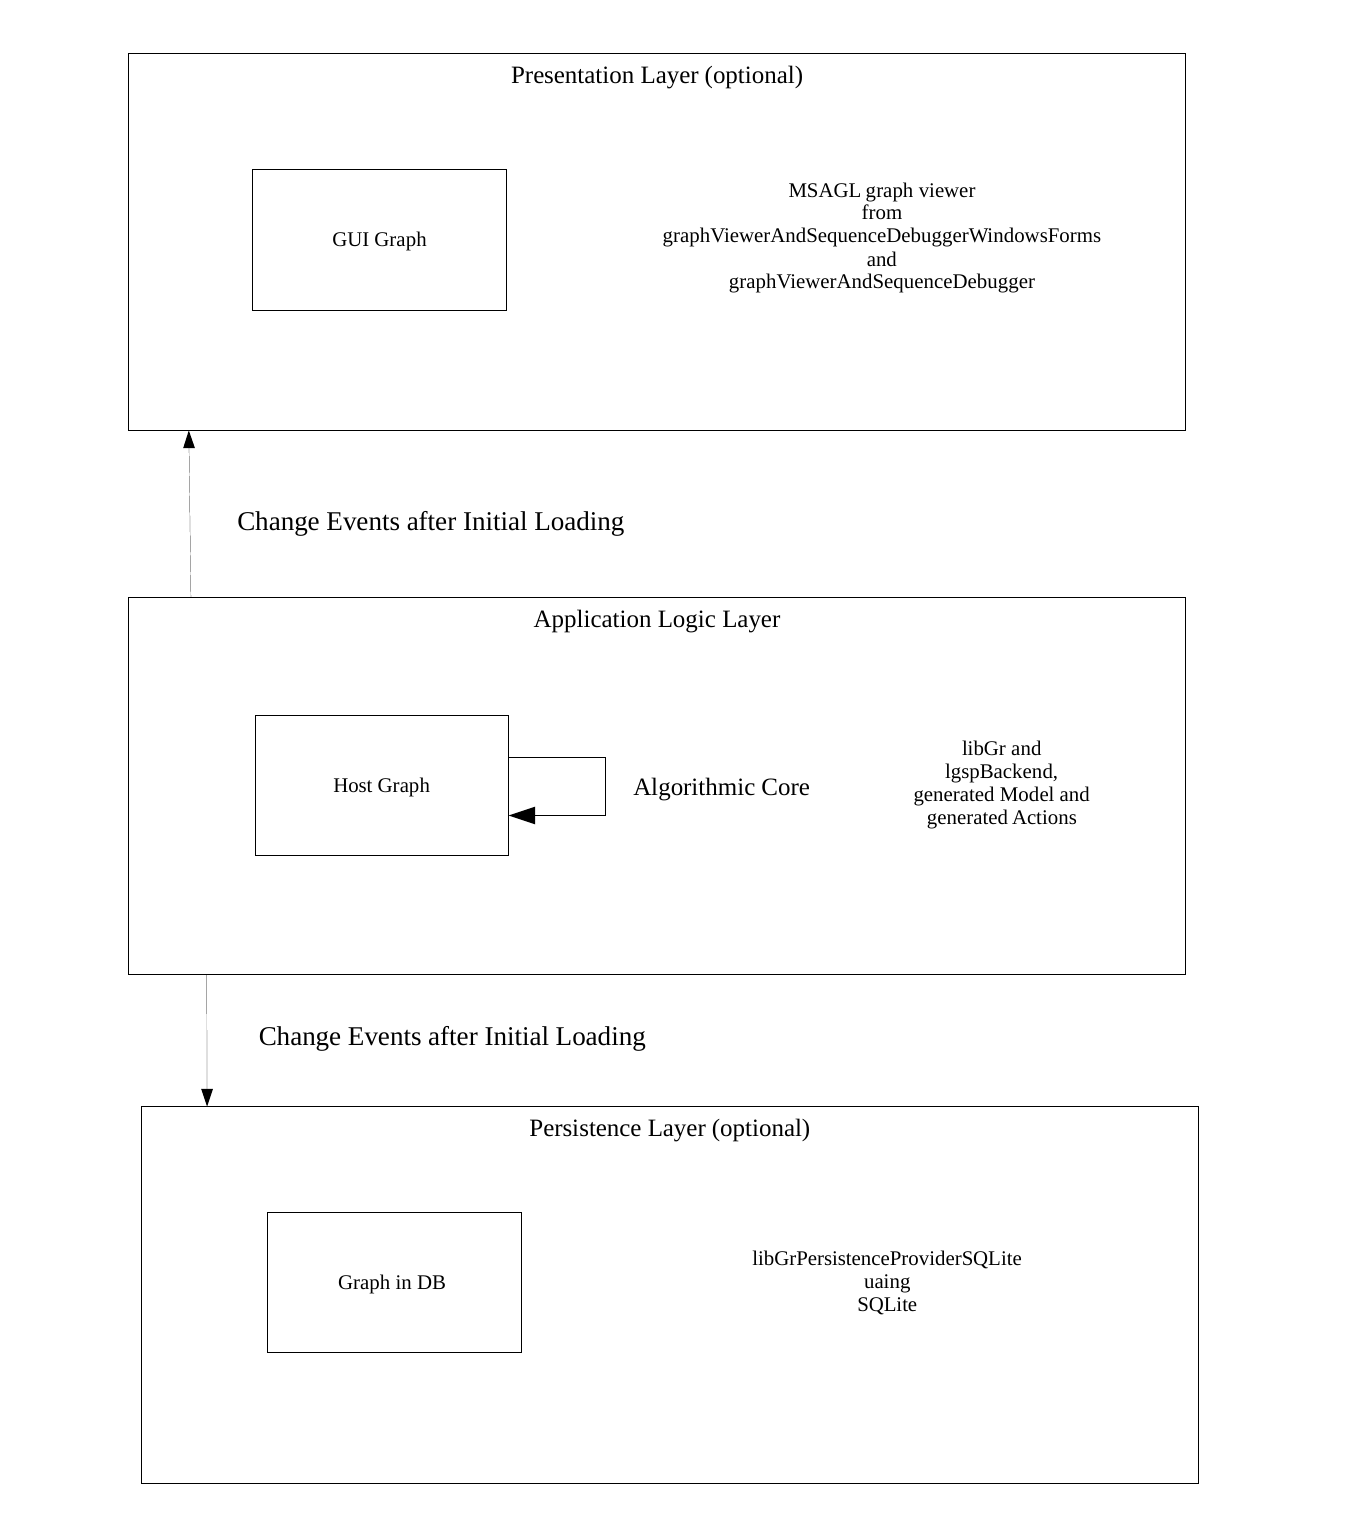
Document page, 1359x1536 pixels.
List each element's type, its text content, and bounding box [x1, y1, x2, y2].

text_box Change Events after Initial Loading [222, 498, 640, 545]
text_box Graph in DB [267, 1212, 522, 1353]
text_box Application Logic Layer [128, 597, 1186, 975]
text_box Presentation Layer (optional) [128, 53, 1186, 431]
text_box Algorithmic Core [618, 766, 852, 810]
text_box libGrPersistenceProviderSQLite uaing SQLite [683, 1239, 1092, 1330]
text_box libGr and lgspBackend, generated Model and generated Actions [852, 729, 1152, 839]
text_box Host Graph [255, 715, 509, 856]
text_box Persistence Layer (optional) [141, 1106, 1199, 1484]
text_box MSAGL graph viewer from graphViewerAndSequenceDebuggerWindowsForms and graphViewerAndSequenceDebugger [638, 171, 1126, 315]
text_box Change Events after Initial Loading [244, 1014, 661, 1061]
text_box GUI Graph [252, 169, 507, 311]
